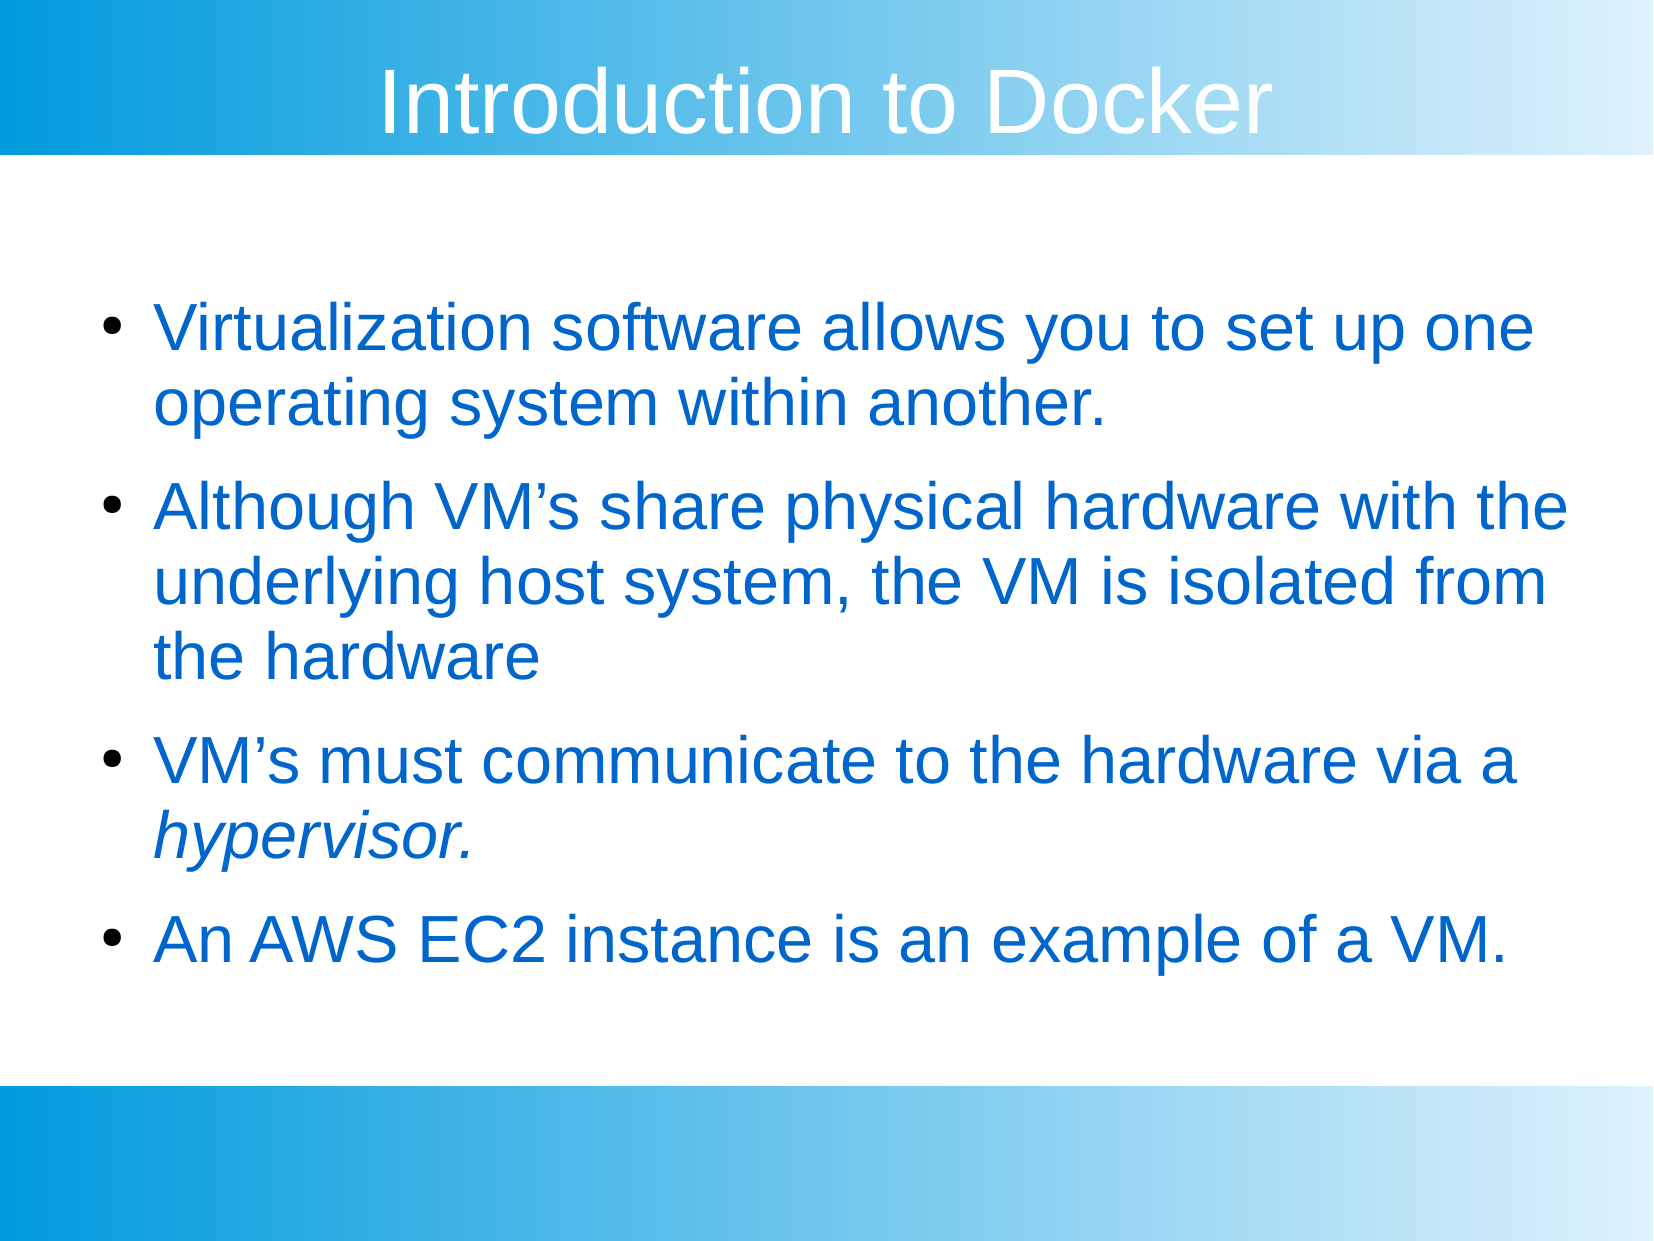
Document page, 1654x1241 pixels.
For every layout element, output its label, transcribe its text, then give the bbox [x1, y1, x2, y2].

title Introduction to Docker [82, 49, 1571, 155]
list Virtualization software allows you to set up one operating system within another. Although VM’s share physical hardware with the underlying host system, the VM is isolated from the hardware VM’s must communicate to the hardware via a hypervisor. An AWS EC2 instance is an example of a VM. [82, 290, 1571, 1010]
